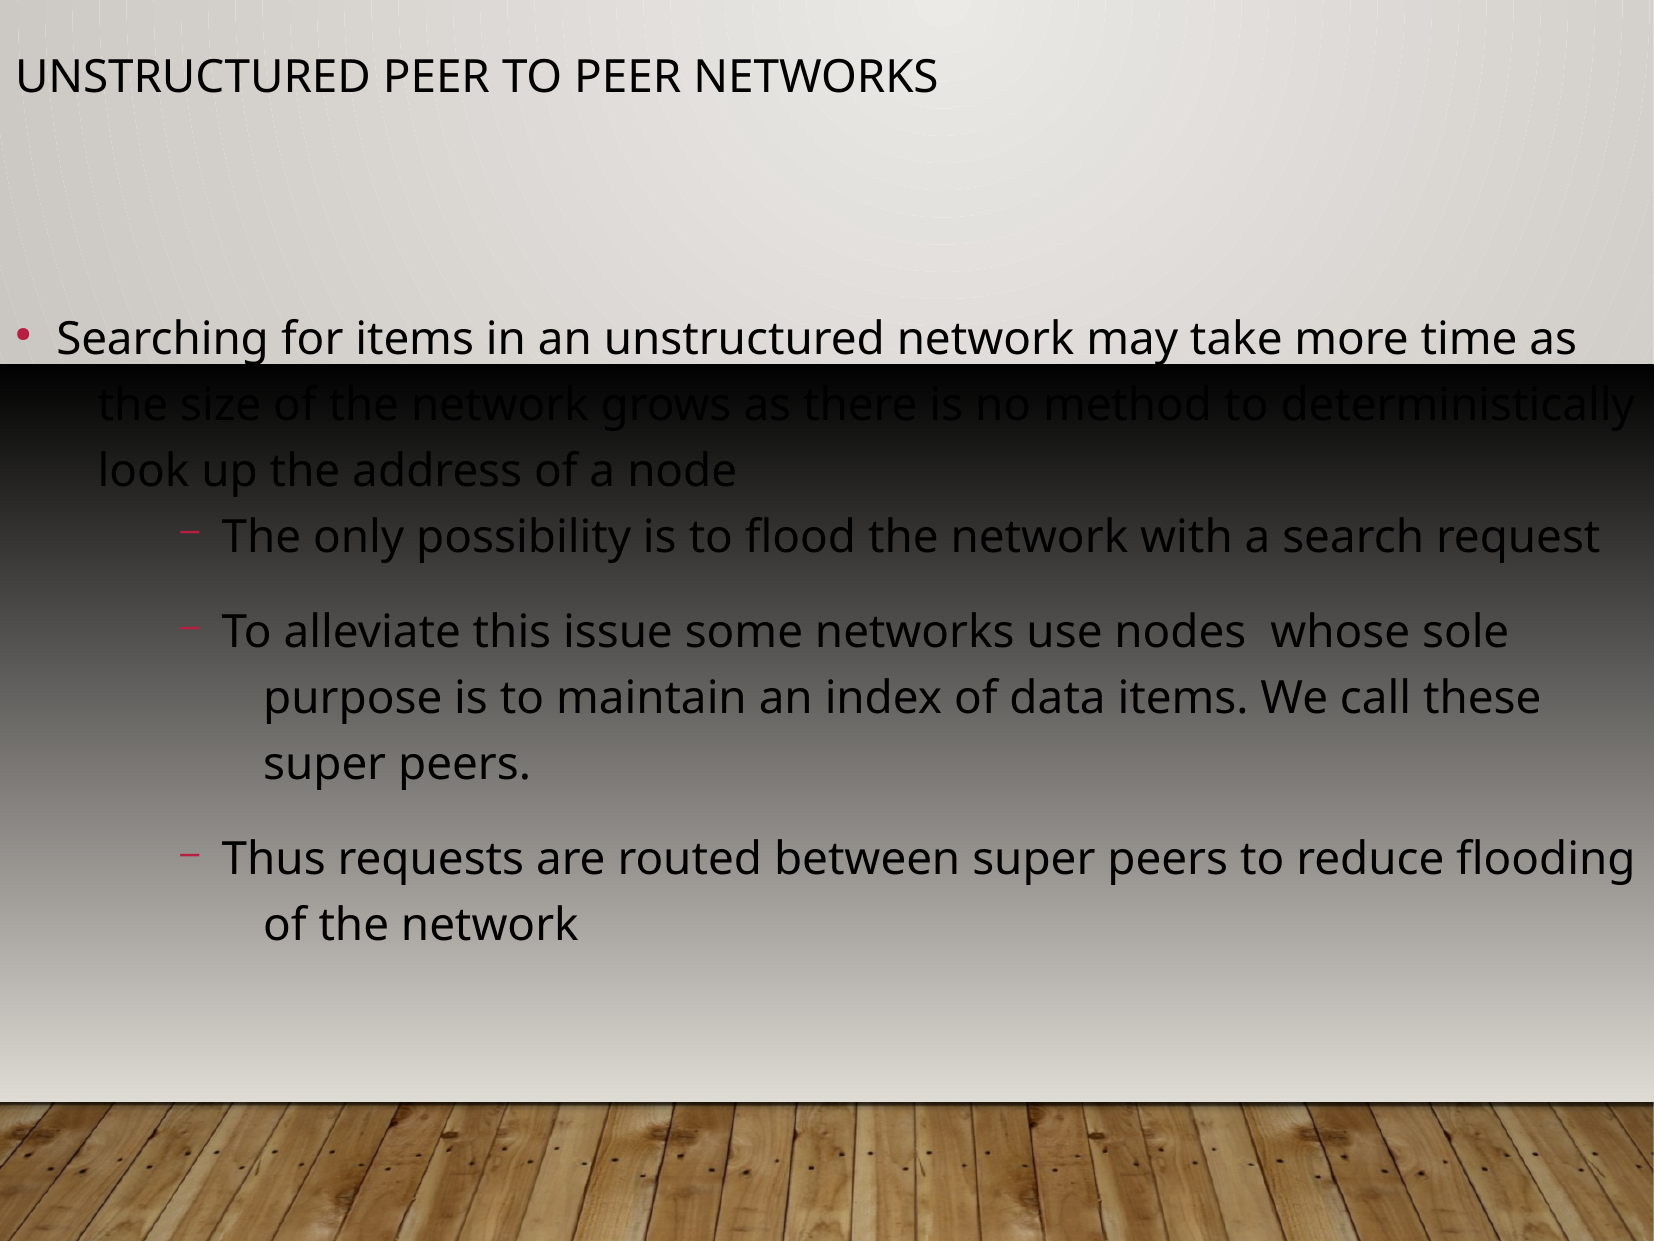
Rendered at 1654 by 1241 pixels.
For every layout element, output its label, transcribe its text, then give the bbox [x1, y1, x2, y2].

title Unstructured Peer to Peer networks [0, 45, 1654, 260]
list Searching for items in an unstructured network may take more time as the size of the network grows as there is no method to deterministically look up the address of a node The only possibility is to flood the network with a search request To alleviate this issue some networks use nodes whose sole purpose is to maintain an index of data items. We call these super peers. Thus requests are routed between super peers to reduce flooding of the network [0, 290, 1654, 1010]
